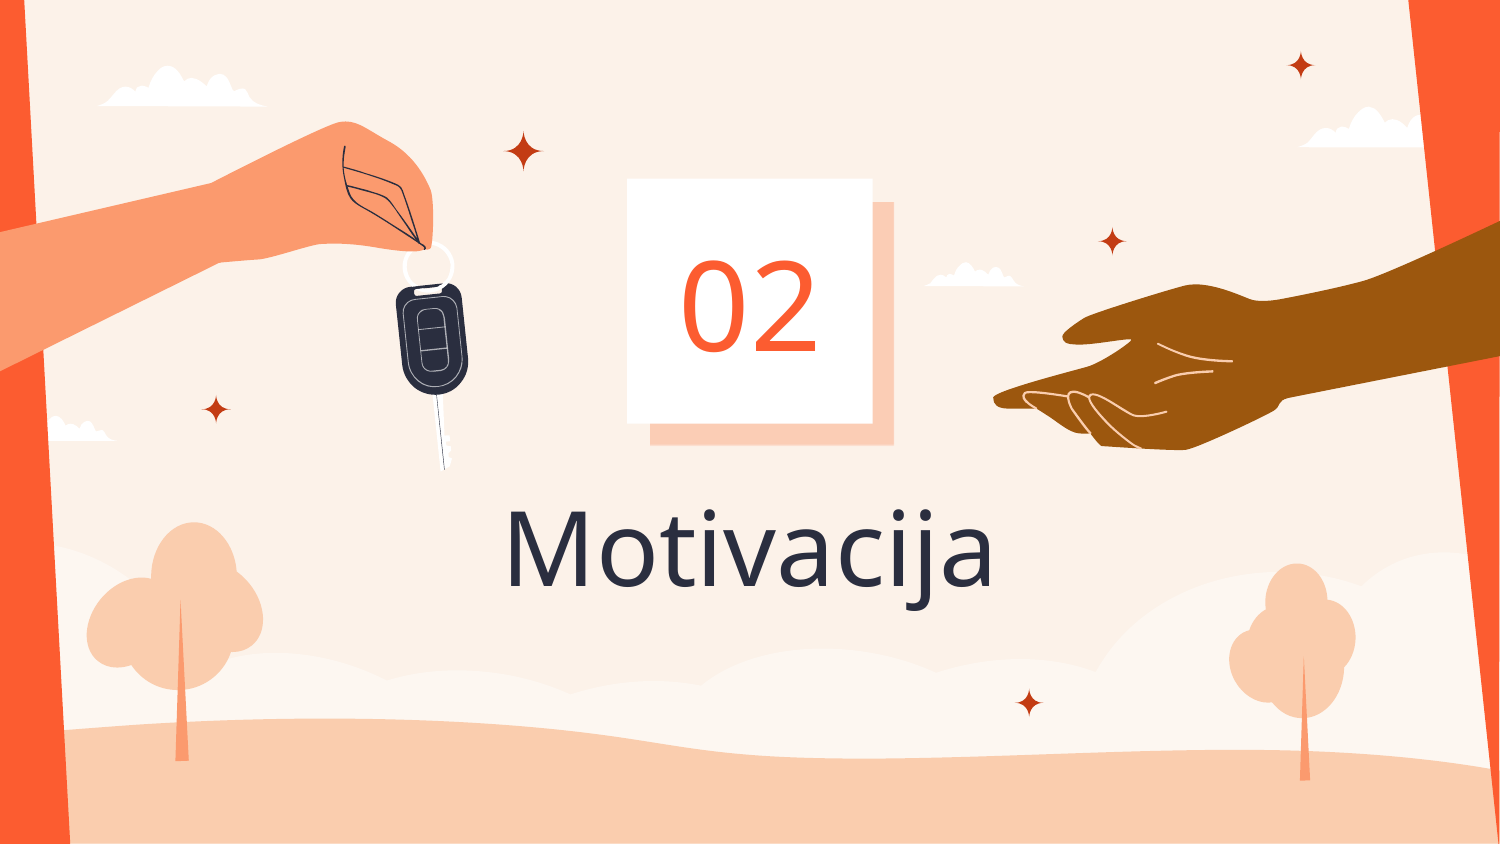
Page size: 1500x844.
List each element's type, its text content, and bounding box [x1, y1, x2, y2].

text_box [1097, 226, 1127, 256]
text_box [201, 394, 231, 424]
title Motivacija [230, 466, 1270, 611]
text_box [993, 220, 1500, 451]
title 02 [627, 178, 873, 424]
text_box [0, 121, 469, 472]
text_box [1229, 563, 1356, 781]
text_box [1014, 688, 1044, 718]
text_box [503, 130, 545, 172]
